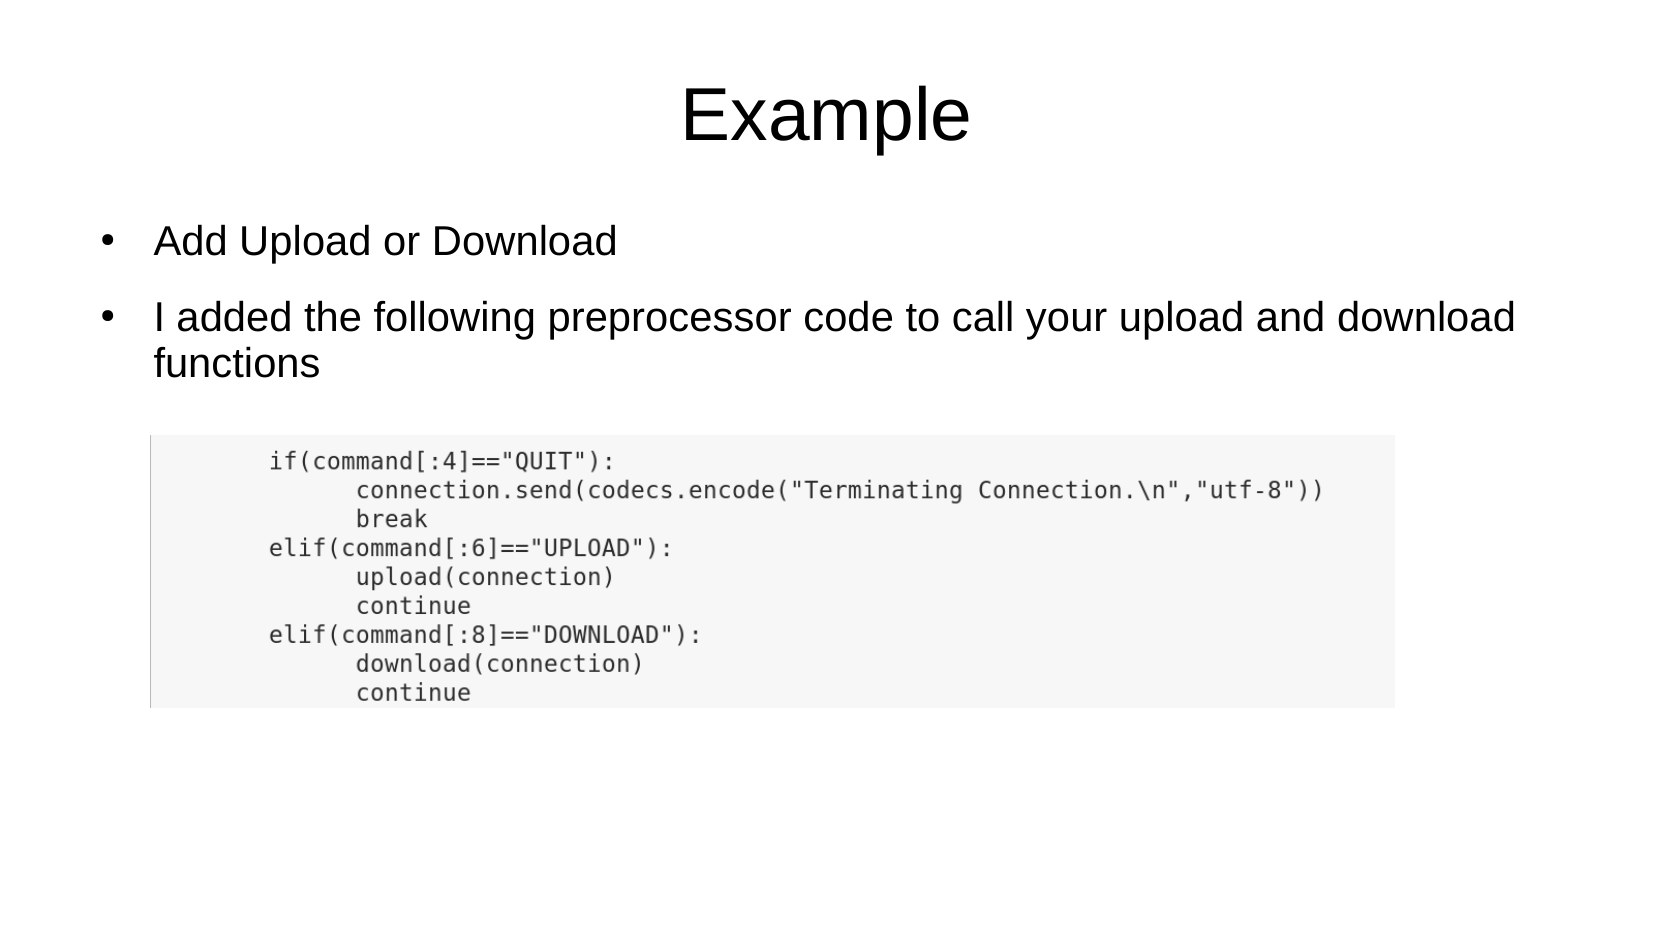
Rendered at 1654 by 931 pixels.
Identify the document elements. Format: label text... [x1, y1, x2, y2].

title Example [82, 37, 1571, 193]
picture [150, 435, 1396, 708]
list Add Upload or Download I added the following preprocessor code to call your upload and download functions [82, 217, 1571, 758]
